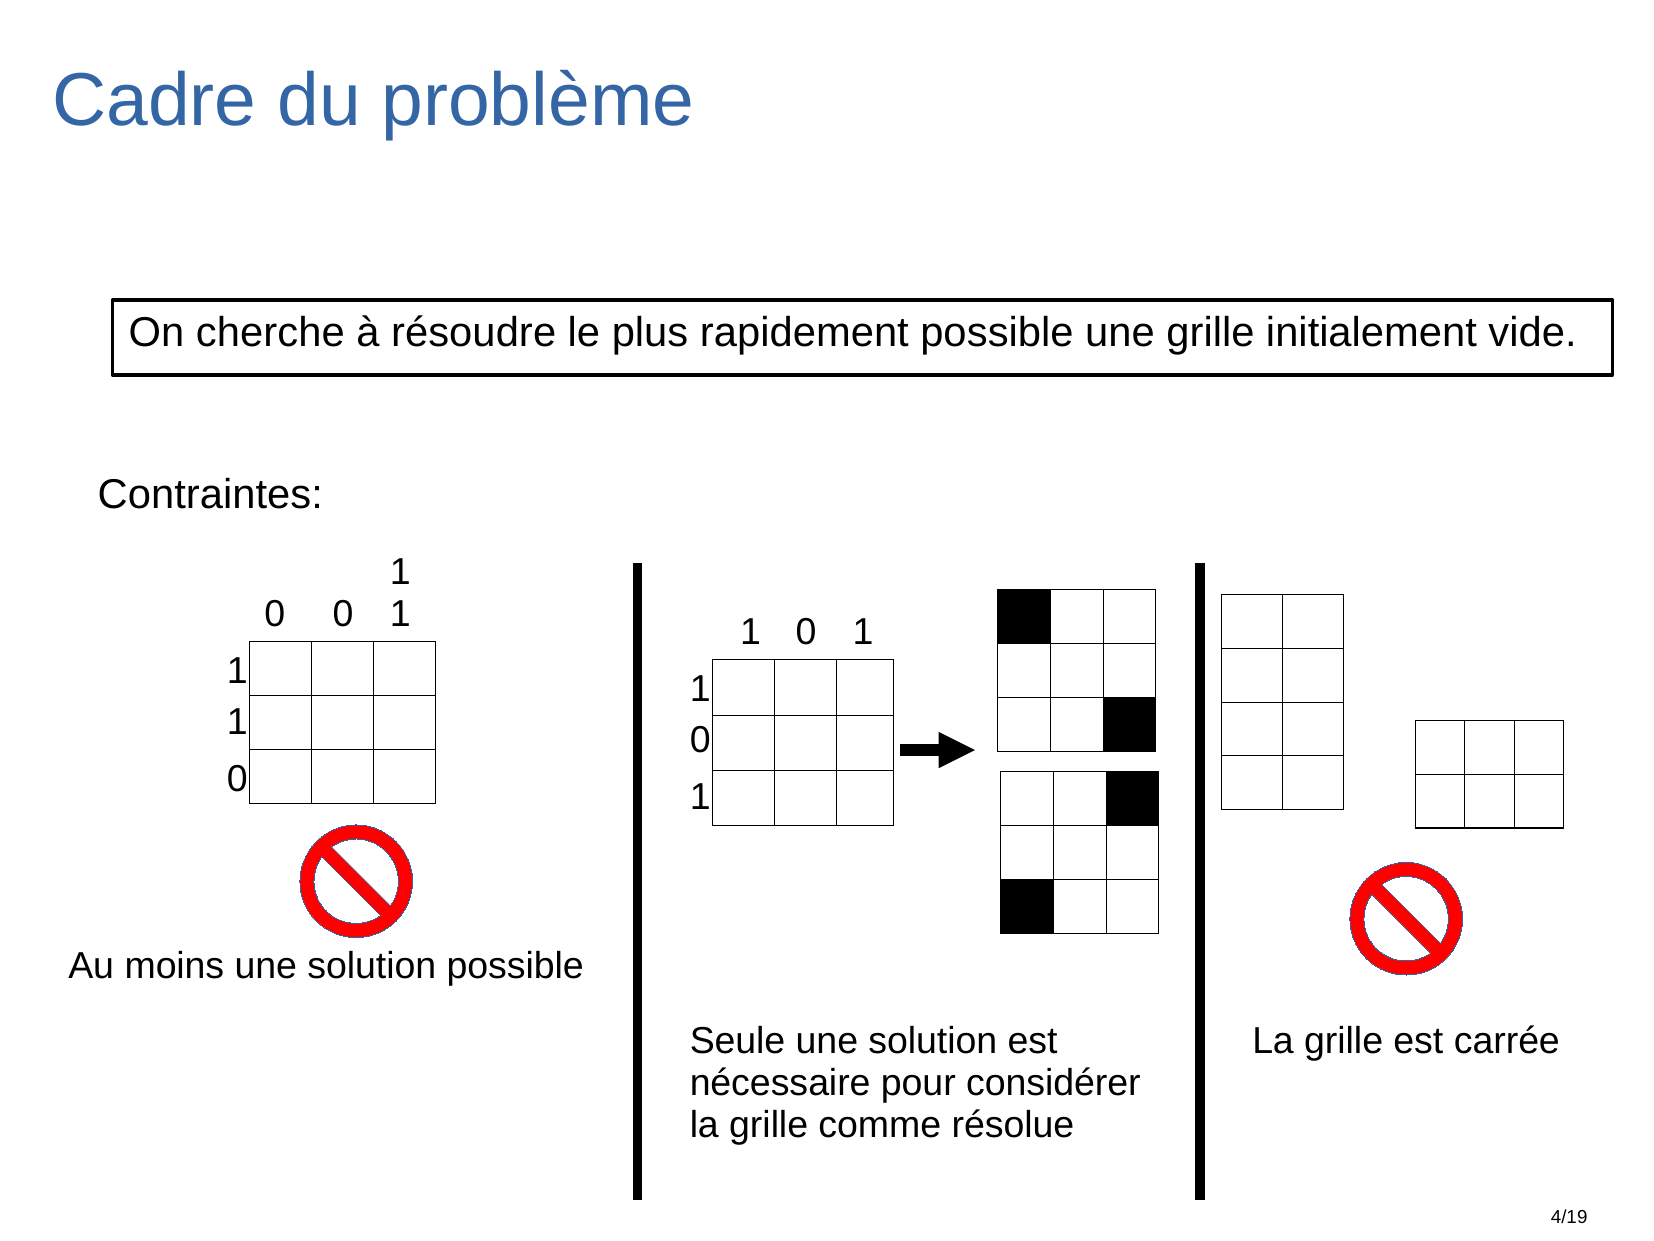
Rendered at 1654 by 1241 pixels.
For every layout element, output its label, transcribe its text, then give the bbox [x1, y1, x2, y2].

text_box 0 [675, 711, 726, 768]
text_box 1 [837, 603, 889, 680]
text_box 4/19 [1536, 1198, 1613, 1235]
table_cell [998, 644, 1050, 697]
text_box La grille est carrée [1237, 1012, 1576, 1070]
table_cell [1222, 703, 1282, 755]
table_cell [263, 696, 311, 749]
text_box 1 [212, 641, 263, 693]
table_cell [1107, 880, 1158, 933]
table_header [1222, 595, 1282, 648]
table_cell [1283, 703, 1343, 755]
table_cell [1001, 880, 1053, 933]
table_cell [726, 716, 774, 770]
table_cell [263, 750, 311, 803]
table_cell [374, 696, 435, 749]
table_header [1515, 721, 1563, 774]
text_box [299, 824, 413, 937]
text_box 1 1 [375, 542, 426, 642]
table_cell [1515, 775, 1563, 827]
table_cell [775, 771, 836, 825]
table_header [837, 660, 893, 715]
table_cell [1222, 649, 1282, 702]
table_cell [775, 716, 836, 770]
text_box 0 [249, 584, 301, 642]
text_box [1349, 862, 1463, 976]
table_cell [1104, 698, 1155, 751]
table_cell [1051, 698, 1103, 751]
table_cell [1001, 826, 1053, 879]
table_header [1051, 590, 1103, 643]
table_header [1416, 721, 1464, 774]
table_header [1054, 772, 1106, 825]
table_header [374, 642, 435, 695]
table_header [1104, 590, 1155, 643]
text_box 0 [780, 603, 832, 660]
table_cell [1107, 826, 1158, 879]
table_cell [1465, 775, 1514, 827]
table_header [998, 590, 1050, 643]
table_cell [1283, 649, 1343, 702]
table_header [312, 642, 373, 695]
table_cell [837, 771, 893, 825]
table_cell [998, 698, 1050, 751]
text_box Au moins une solution possible [53, 937, 601, 995]
table_cell [312, 696, 373, 749]
text_box Seule une solution est nécessaire pour considérer la grille comme résolue [675, 1012, 1163, 1154]
table_header [1465, 721, 1514, 774]
text_box 1 [675, 659, 726, 711]
table_header [1107, 772, 1158, 825]
text_box Cadre du problème [37, 50, 1013, 151]
text_box 0 [212, 750, 263, 807]
table_header [726, 660, 774, 715]
table_cell [1283, 756, 1343, 809]
text_box Contraintes: [82, 463, 338, 526]
table_cell [374, 750, 435, 803]
table_cell [312, 750, 373, 803]
table_cell [1051, 644, 1103, 697]
table_header [263, 642, 311, 695]
text_box On cherche à résoudre le plus rapidement possible une grille initialement vide. [112, 300, 1613, 376]
table_cell [1054, 880, 1106, 933]
table_header [1283, 595, 1343, 648]
text_box 1 [675, 768, 726, 826]
table_cell [1416, 775, 1464, 827]
table_cell [1104, 644, 1155, 697]
text_box 0 [318, 584, 369, 642]
table_header [1001, 772, 1053, 825]
text_box 1 [725, 603, 776, 660]
table_header [775, 660, 836, 715]
table_cell [726, 771, 774, 825]
table_cell [1222, 756, 1282, 809]
table_cell [837, 716, 893, 770]
table_cell [1054, 826, 1106, 879]
text_box 1 [212, 693, 263, 750]
